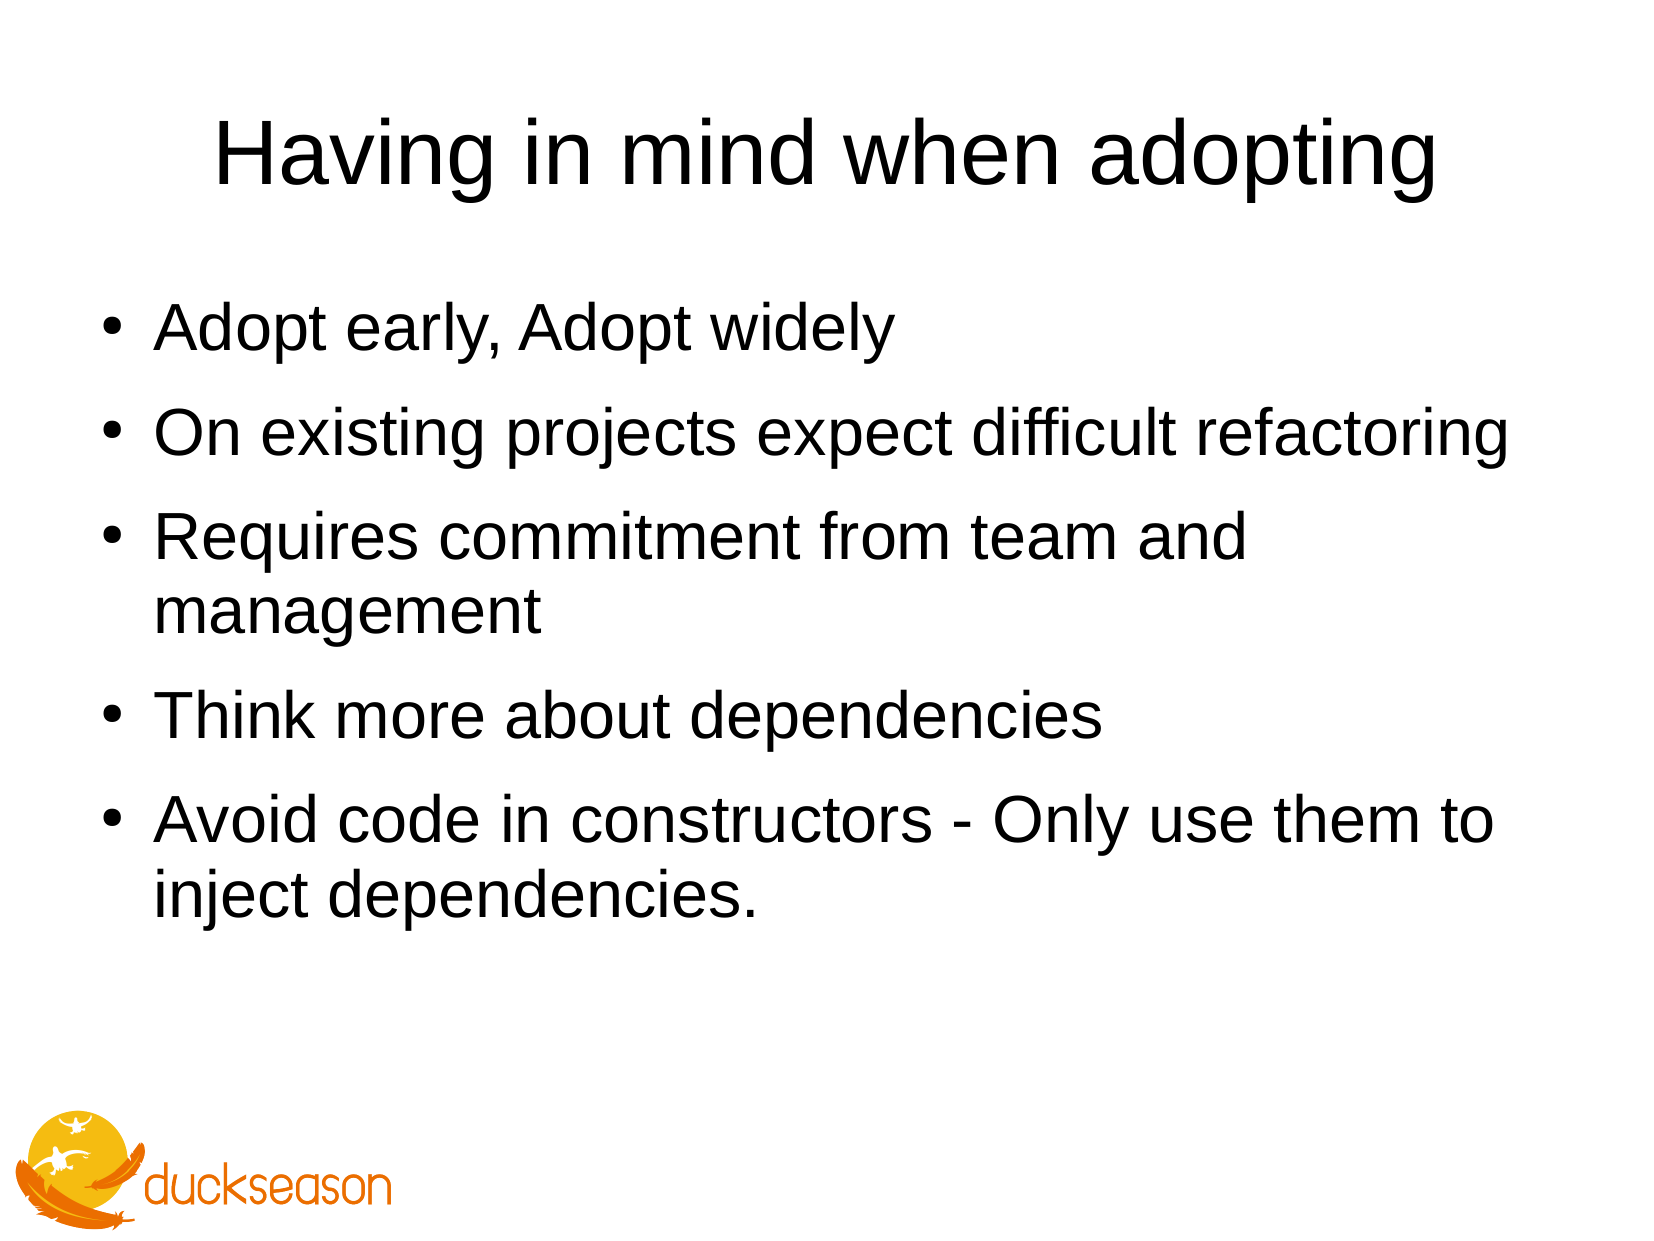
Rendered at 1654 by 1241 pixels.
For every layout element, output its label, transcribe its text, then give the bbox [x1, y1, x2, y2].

list Adopt early, Adopt widely On existing projects expect difficult refactoring Requires commitment from team and management Think more about dependencies Avoid code in constructors - Only use them to inject dependencies. [82, 290, 1571, 1096]
title Having in mind when adopting [82, 49, 1571, 257]
picture [15, 1110, 391, 1231]
